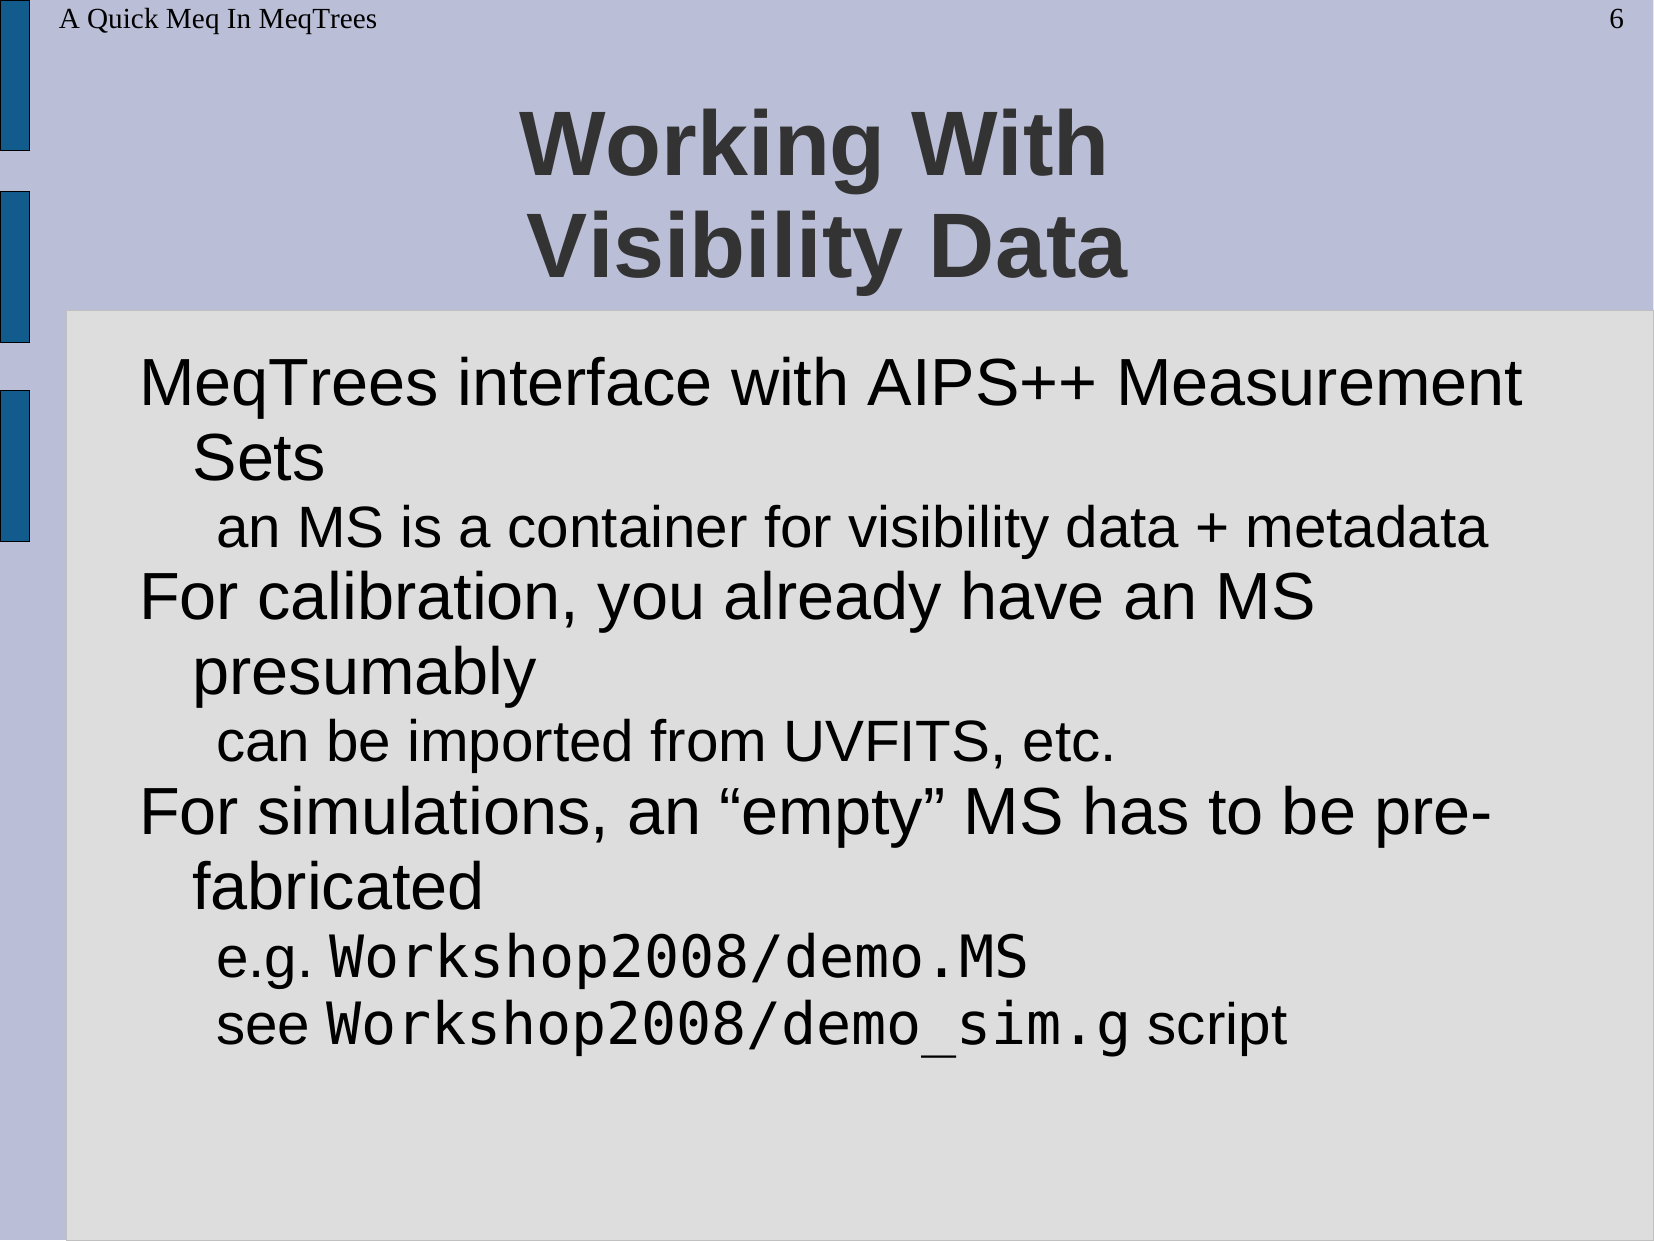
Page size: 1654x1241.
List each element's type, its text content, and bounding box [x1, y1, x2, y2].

title Working With Visibility Data [121, 87, 1534, 302]
list MeqTrees interface with AIPS++ Measurement Sets an MS is a container for visibility data + metadata For calibration, you already have an MS presumably can be imported from UVFITS, etc. For simulations, an “empty” MS has to be pre-fabricated e.g. Workshop2008/demo.MS see Workshop2008/demo_sim.g script [121, 344, 1534, 1151]
